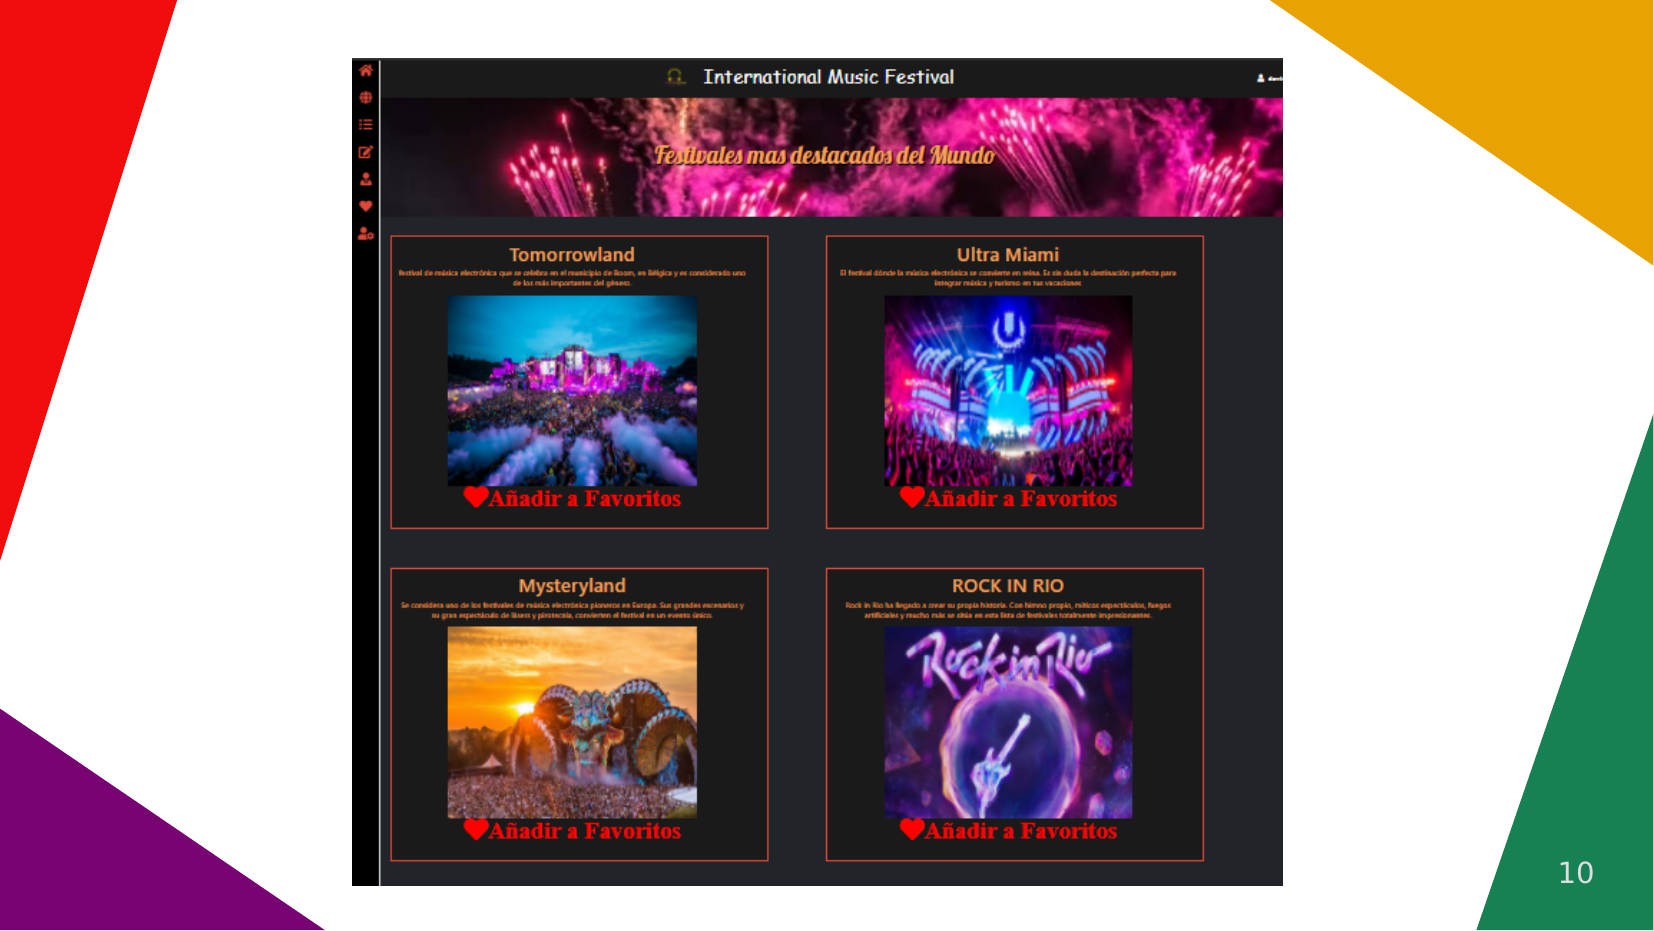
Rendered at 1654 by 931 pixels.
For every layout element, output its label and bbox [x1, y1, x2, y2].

picture [352, 58, 1283, 886]
